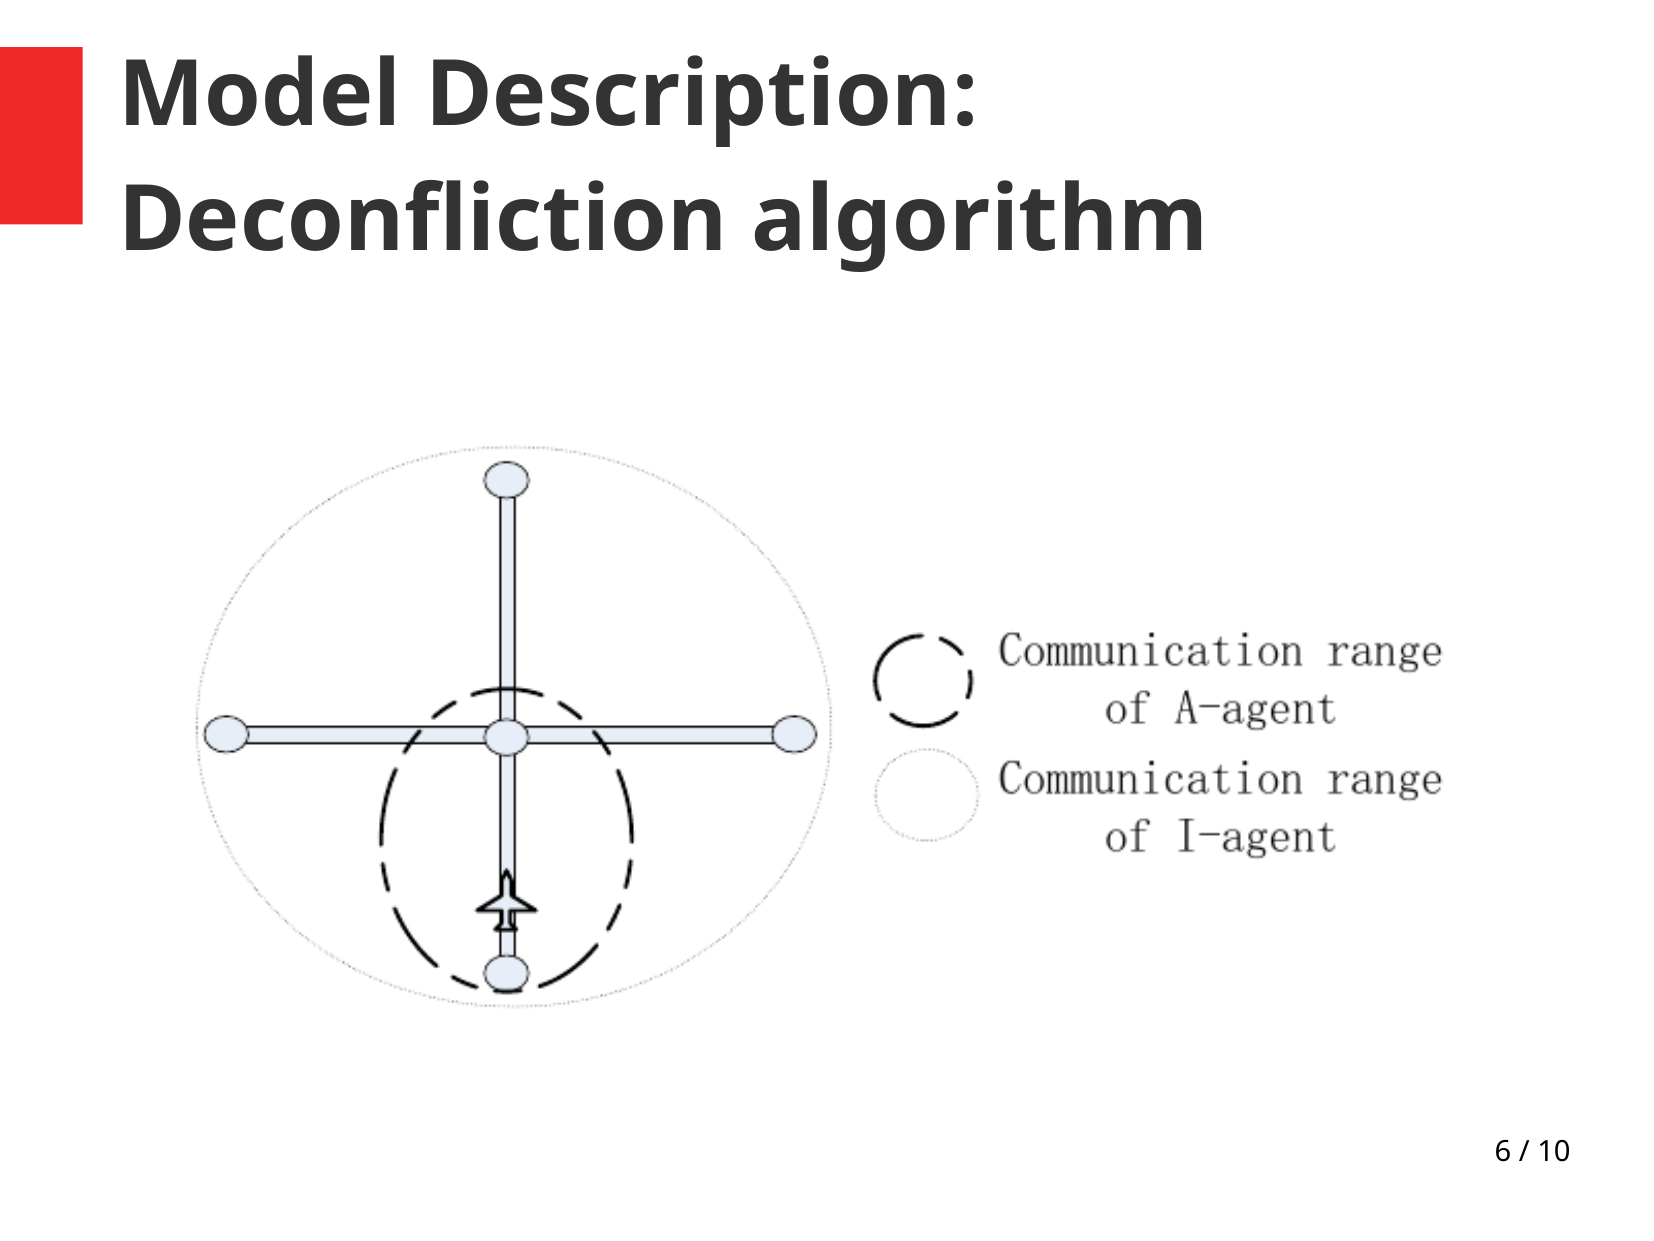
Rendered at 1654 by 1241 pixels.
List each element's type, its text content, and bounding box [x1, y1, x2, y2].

title Model Description: Deconfliction algorithm [118, 45, 1571, 260]
picture [118, 408, 1536, 1030]
